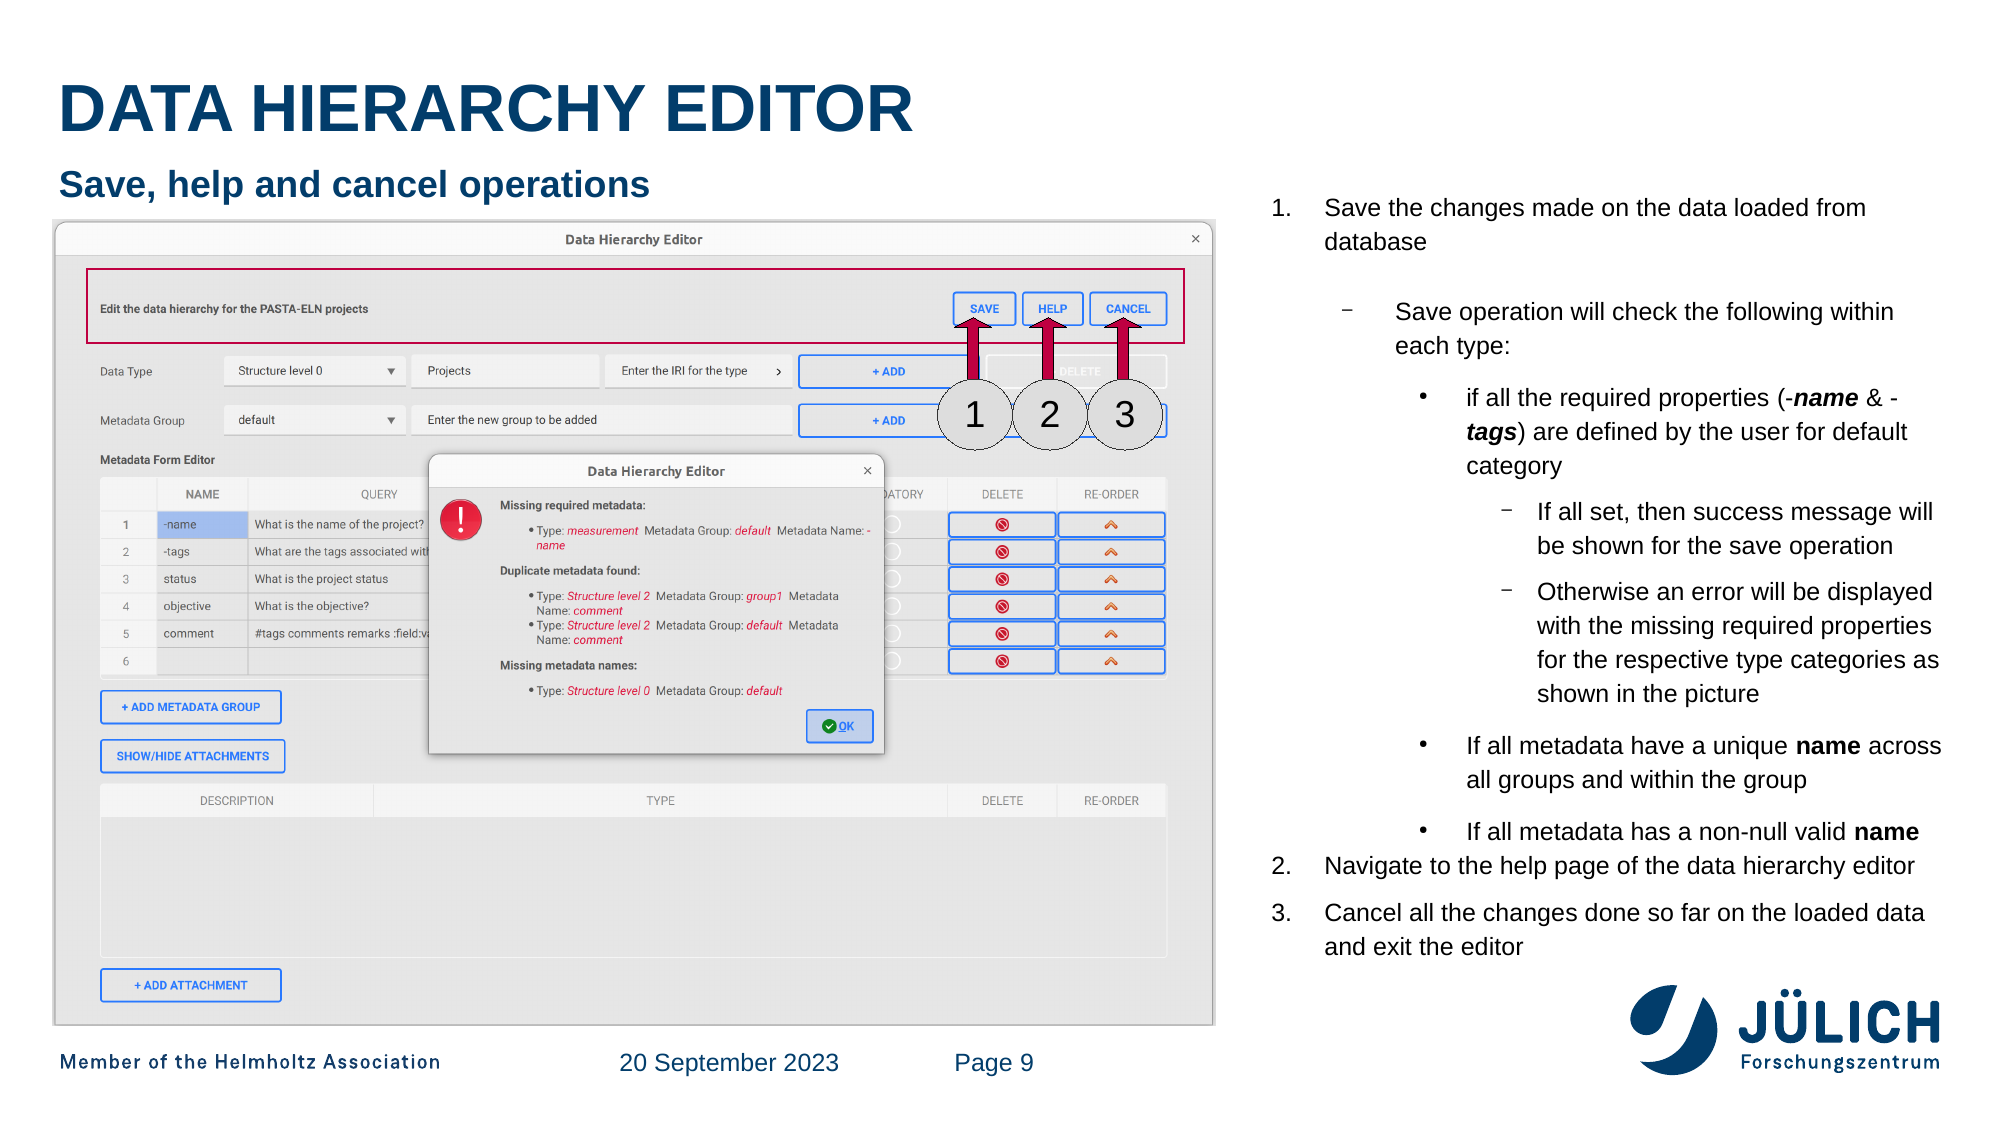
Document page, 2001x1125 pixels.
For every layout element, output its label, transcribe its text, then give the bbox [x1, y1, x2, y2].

text_box [86, 268, 1185, 379]
picture [52, 219, 1216, 1026]
list Save, help and cancel operations [58, 154, 1937, 238]
list Save the changes made on the data loaded from database Save operation will check the following within each type: if all the required properties (-name & -tags) are defined by the user for default category If all set, then success message will be shown for the save operation Otherwise an error will be displayed with the missing required properties for the respective type categories as shown in the picture If all metadata have a unique name across all groups and within the group If all metadata has a non-null valid name Navigate to the help page of the data hierarchy editor Cancel all the changes done so far on the loaded data and exit the editor [1253, 187, 1951, 938]
slide_number Page <number> [954, 1046, 1073, 1084]
slide_number 20 September 2023 [619, 1046, 882, 1084]
text_box 1 [937, 379, 1013, 451]
text_box 2 [1012, 379, 1088, 451]
title Data Hierarchy Editor [59, 53, 1938, 187]
text_box 3 [1087, 379, 1163, 451]
